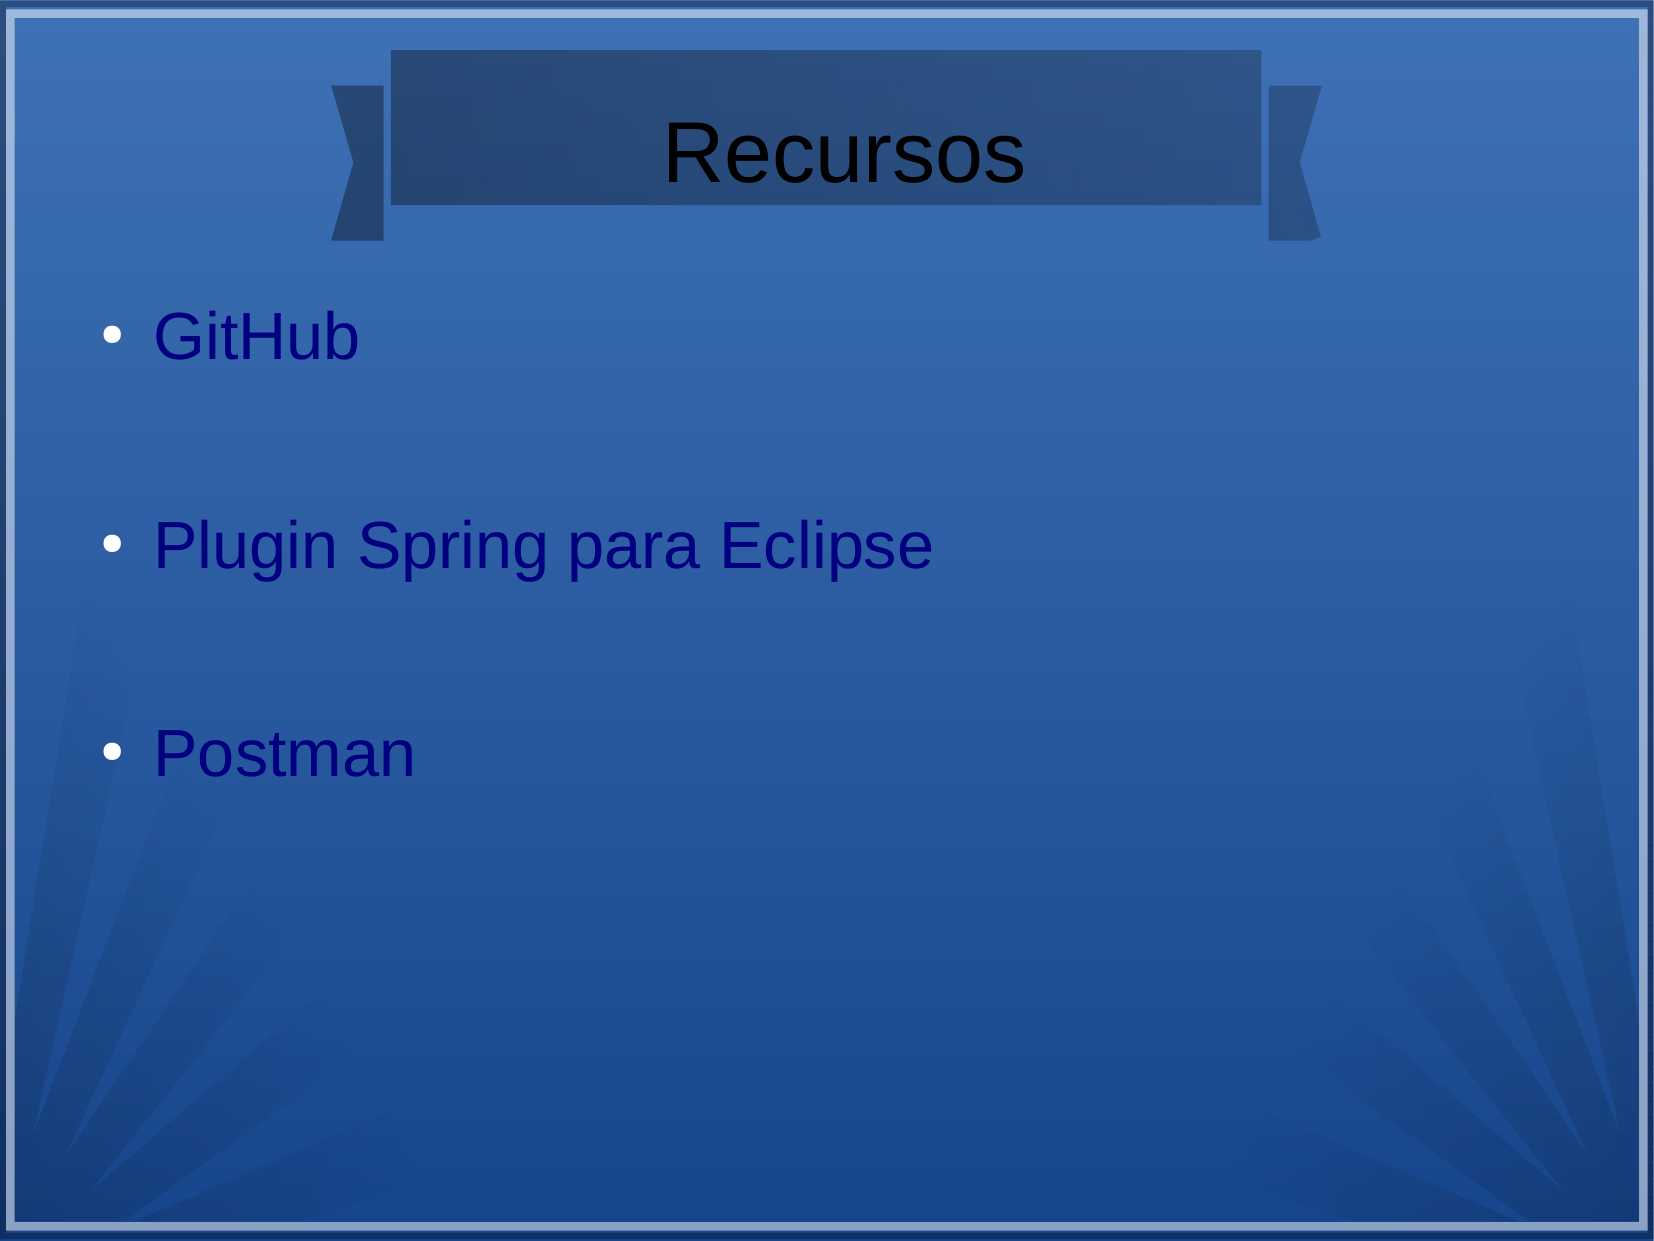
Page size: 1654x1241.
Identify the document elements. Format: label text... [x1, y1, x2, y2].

list GitHub Plugin Spring para Eclipse Postman [82, 299, 1571, 1241]
title Recursos [118, 49, 1571, 257]
